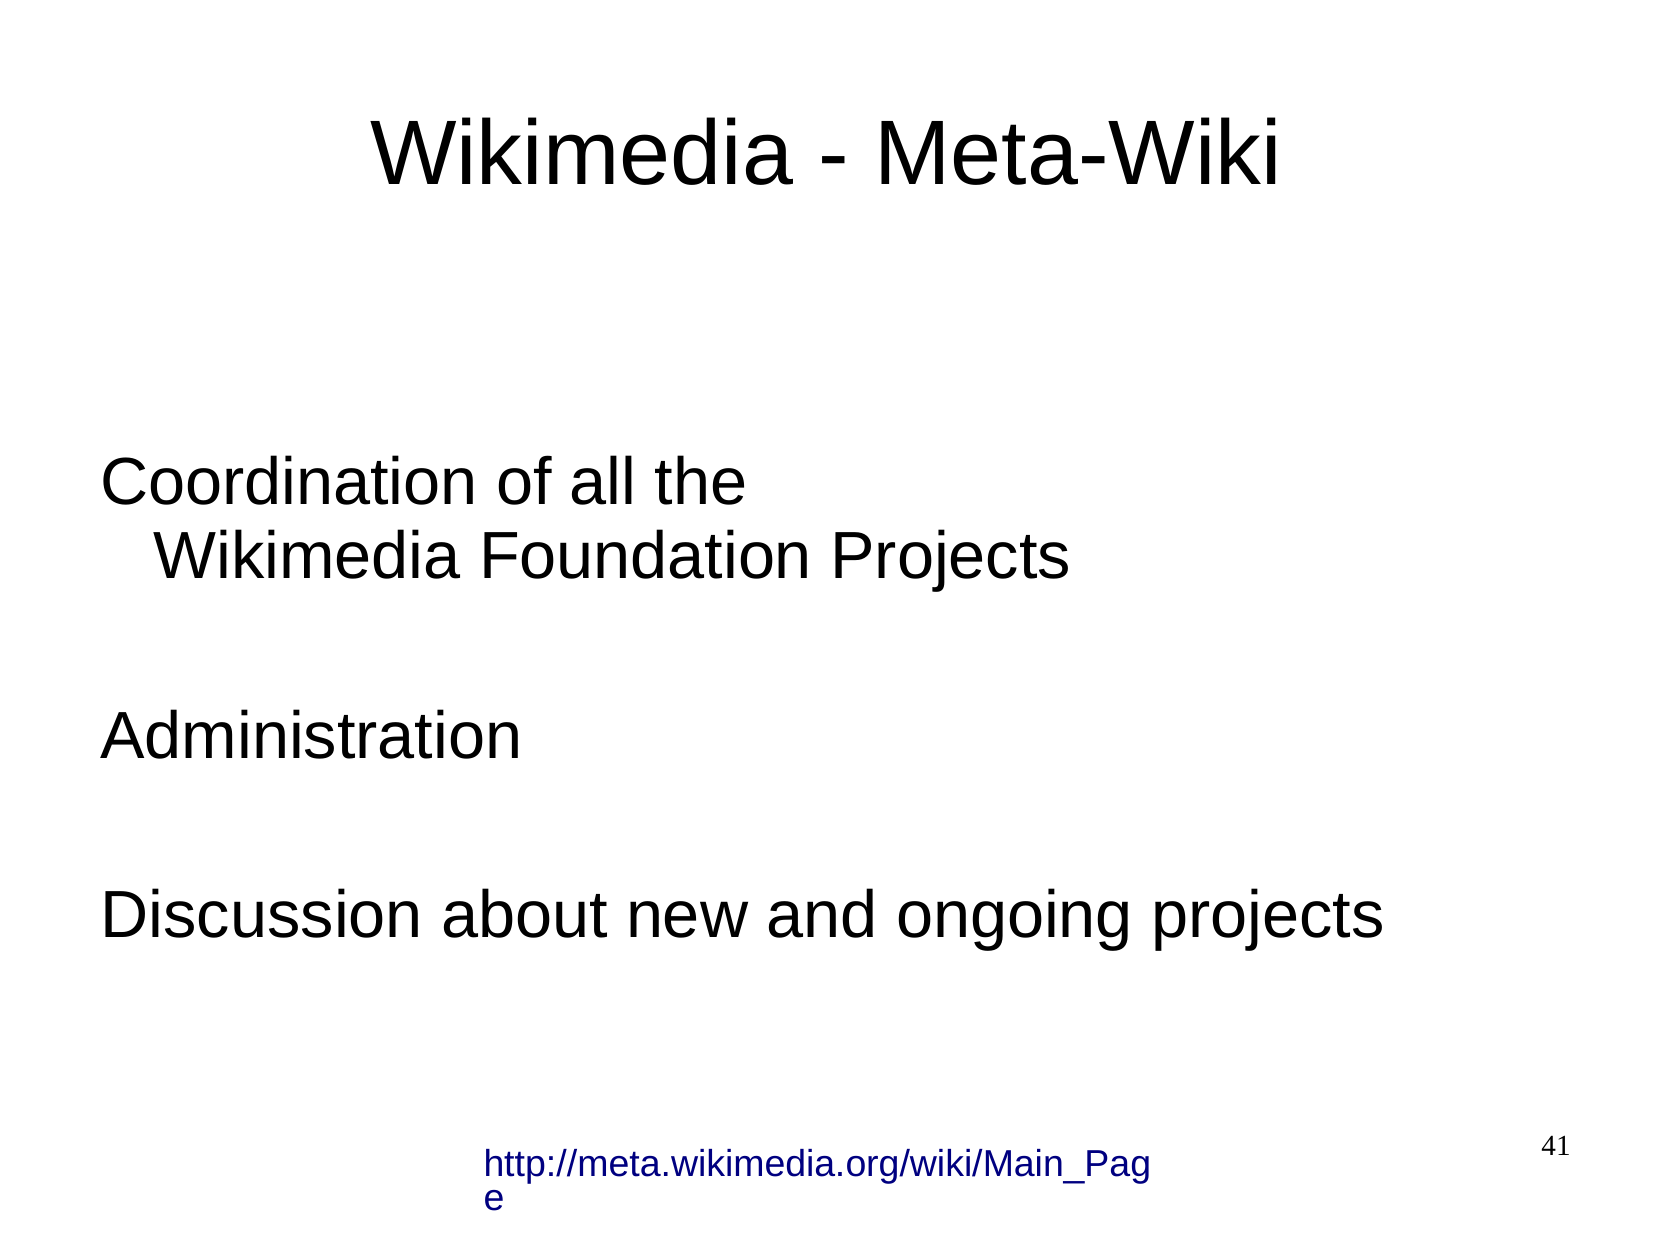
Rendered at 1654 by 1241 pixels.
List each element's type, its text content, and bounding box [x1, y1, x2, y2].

list Coordination of all the Wikimedia Foundation Projects Administration Discussion about new and ongoing projects [82, 443, 1571, 952]
text_box http://meta.wikimedia.org/wiki/Main_Page [468, 1135, 1186, 1193]
title Wikimedia - Meta-Wiki [82, 49, 1571, 257]
